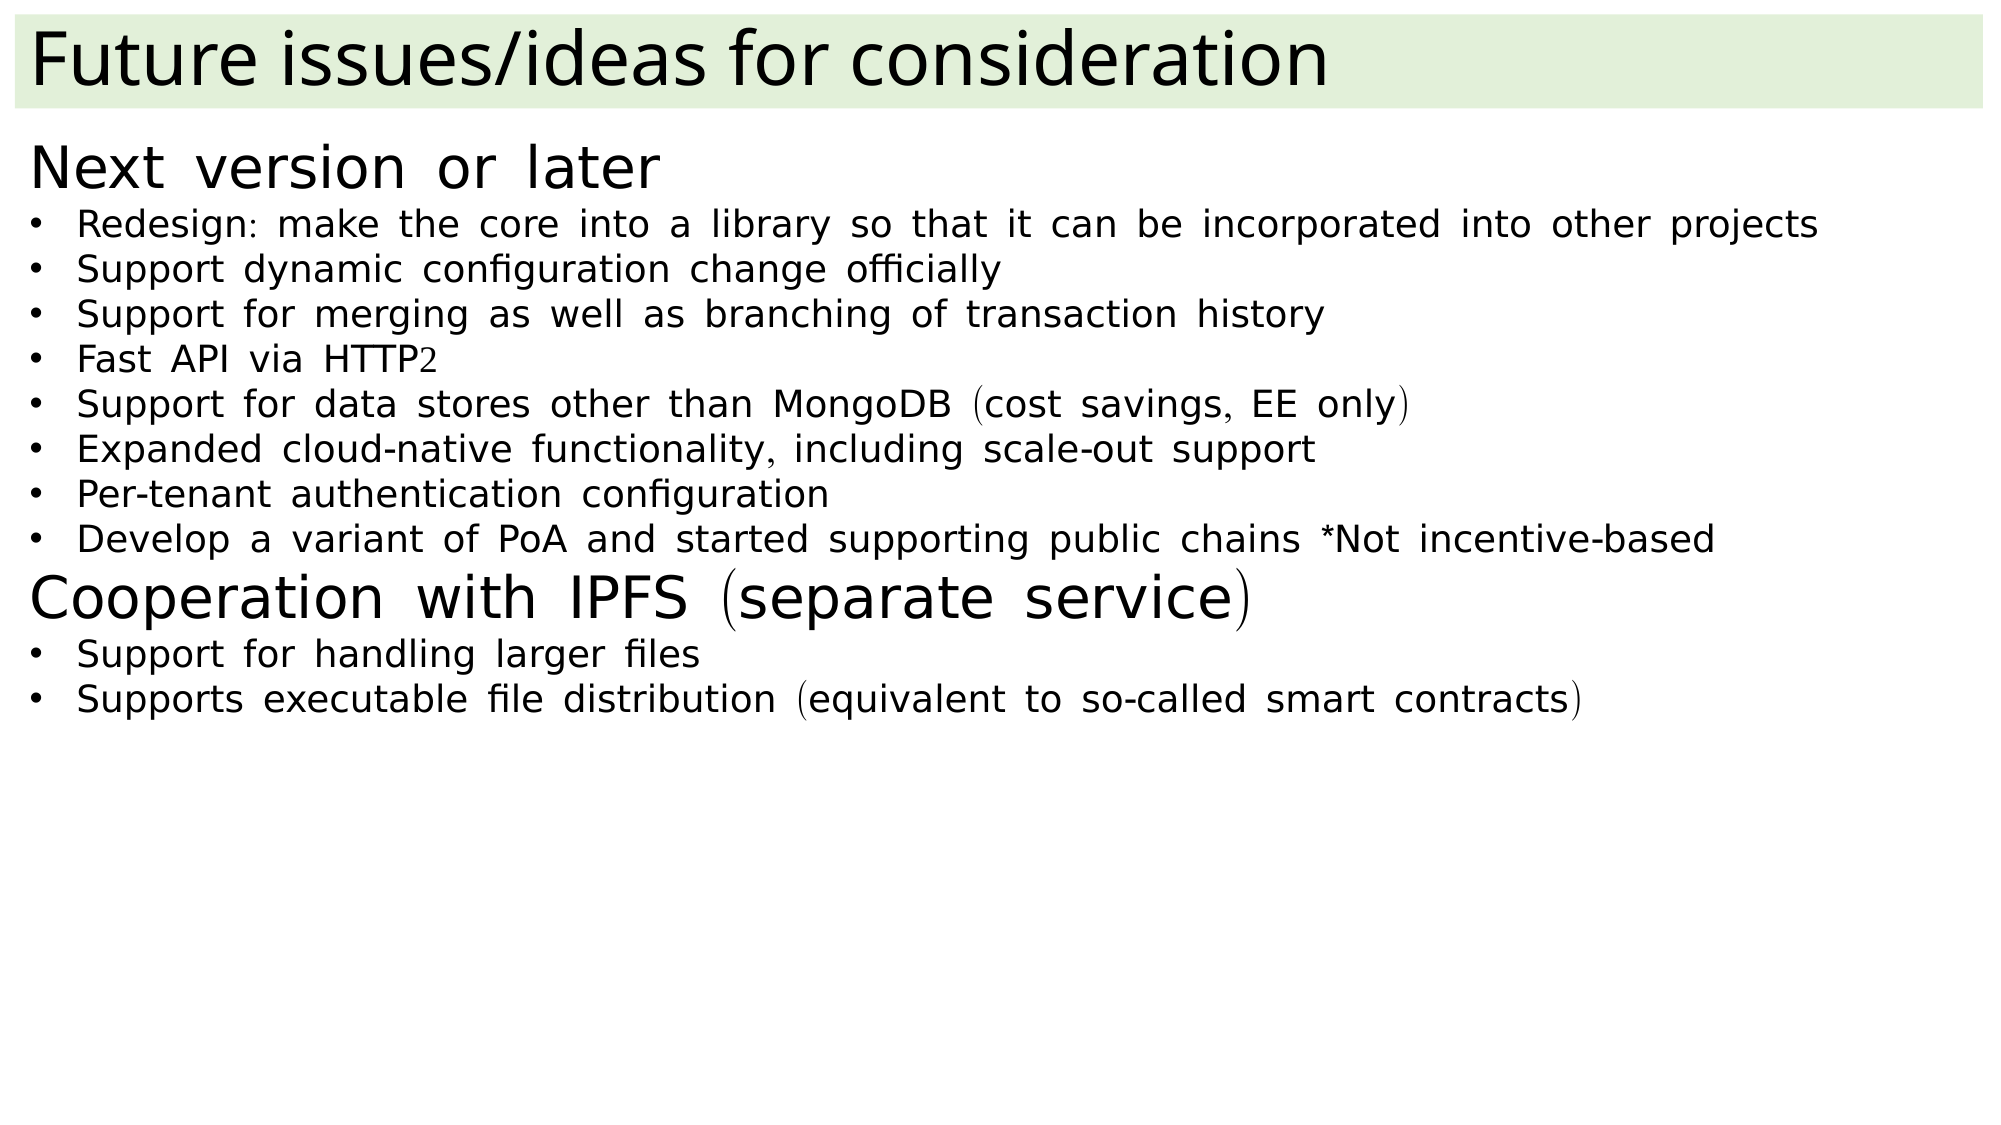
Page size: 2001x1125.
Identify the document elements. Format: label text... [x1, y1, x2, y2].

text_box Future issues/ideas for consideration [14, 14, 1983, 109]
text_box Next version or later Redesign: make the core into a library so that it can be incorporated into other projects Support dynamic configuration change officially Support for merging as well as branching of transaction history Fast API via HTTP2 Support for data stores other than MongoDB (cost savings, EE only) Expanded cloud-native functionality, including scale-out support Per-tenant authentication configuration Develop a variant of PoA and started supporting public chains *Not incentive-based Cooperation with IPFS (separate service) Support for handling larger files Supports executable file distribution (equivalent to so-called smart contracts) [14, 122, 1983, 728]
